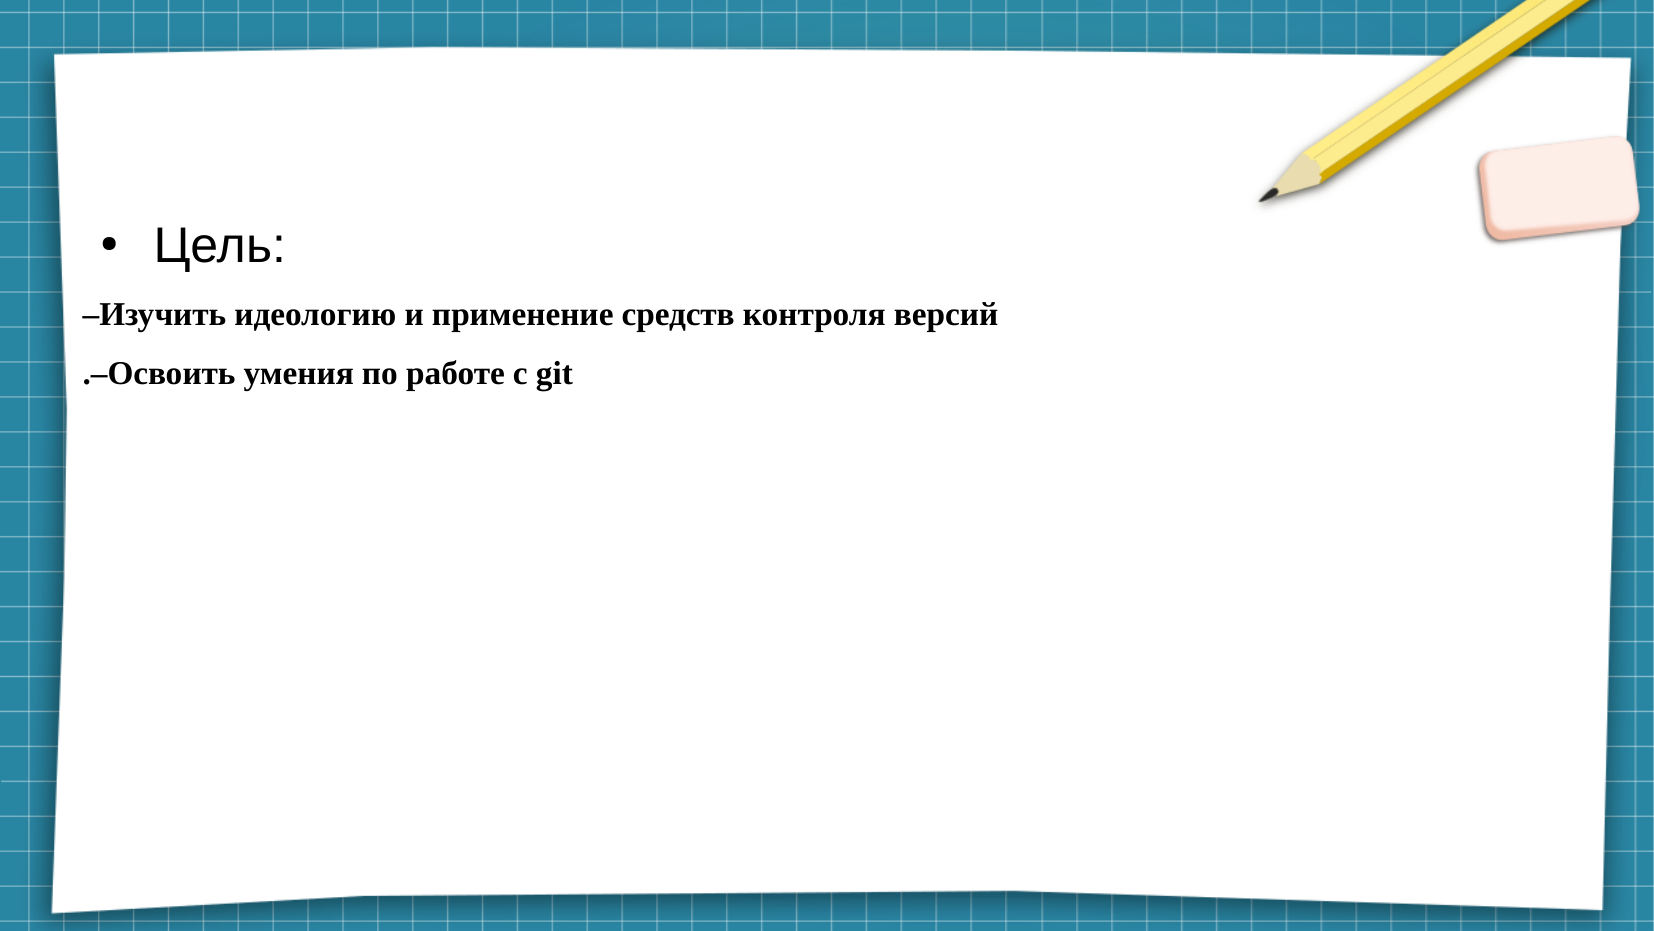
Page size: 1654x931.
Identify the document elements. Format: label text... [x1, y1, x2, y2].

picture [0, 0, 1654, 931]
list Цель: –Изучить идеологию и применение средств контроля версий .–Освоить умения по работе с git [82, 217, 1571, 758]
